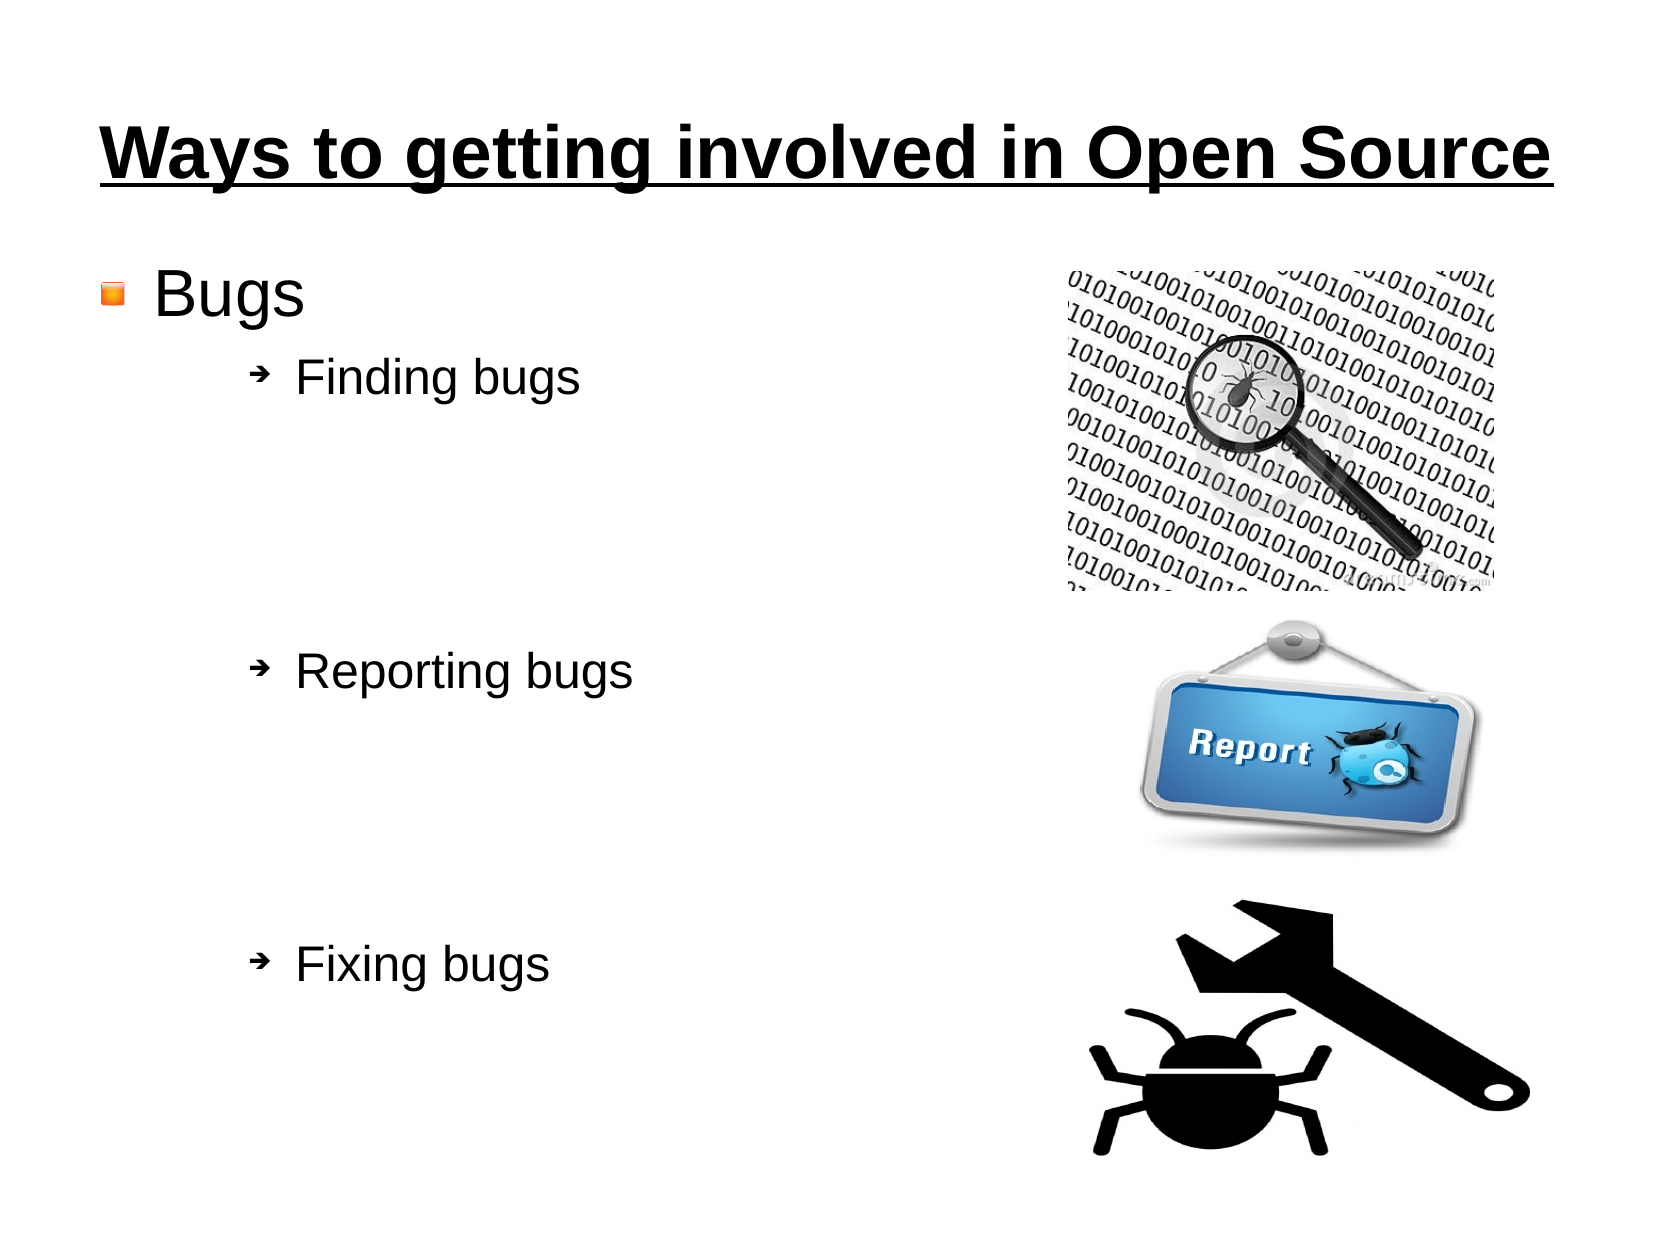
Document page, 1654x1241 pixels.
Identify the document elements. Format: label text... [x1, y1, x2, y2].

picture [1068, 271, 1494, 591]
picture [1068, 598, 1536, 875]
list Bugs Finding bugs Reporting bugs Fixing bugs [82, 256, 1571, 1182]
title Ways to getting involved in Open Source [82, 49, 1571, 256]
picture [1089, 897, 1530, 1158]
